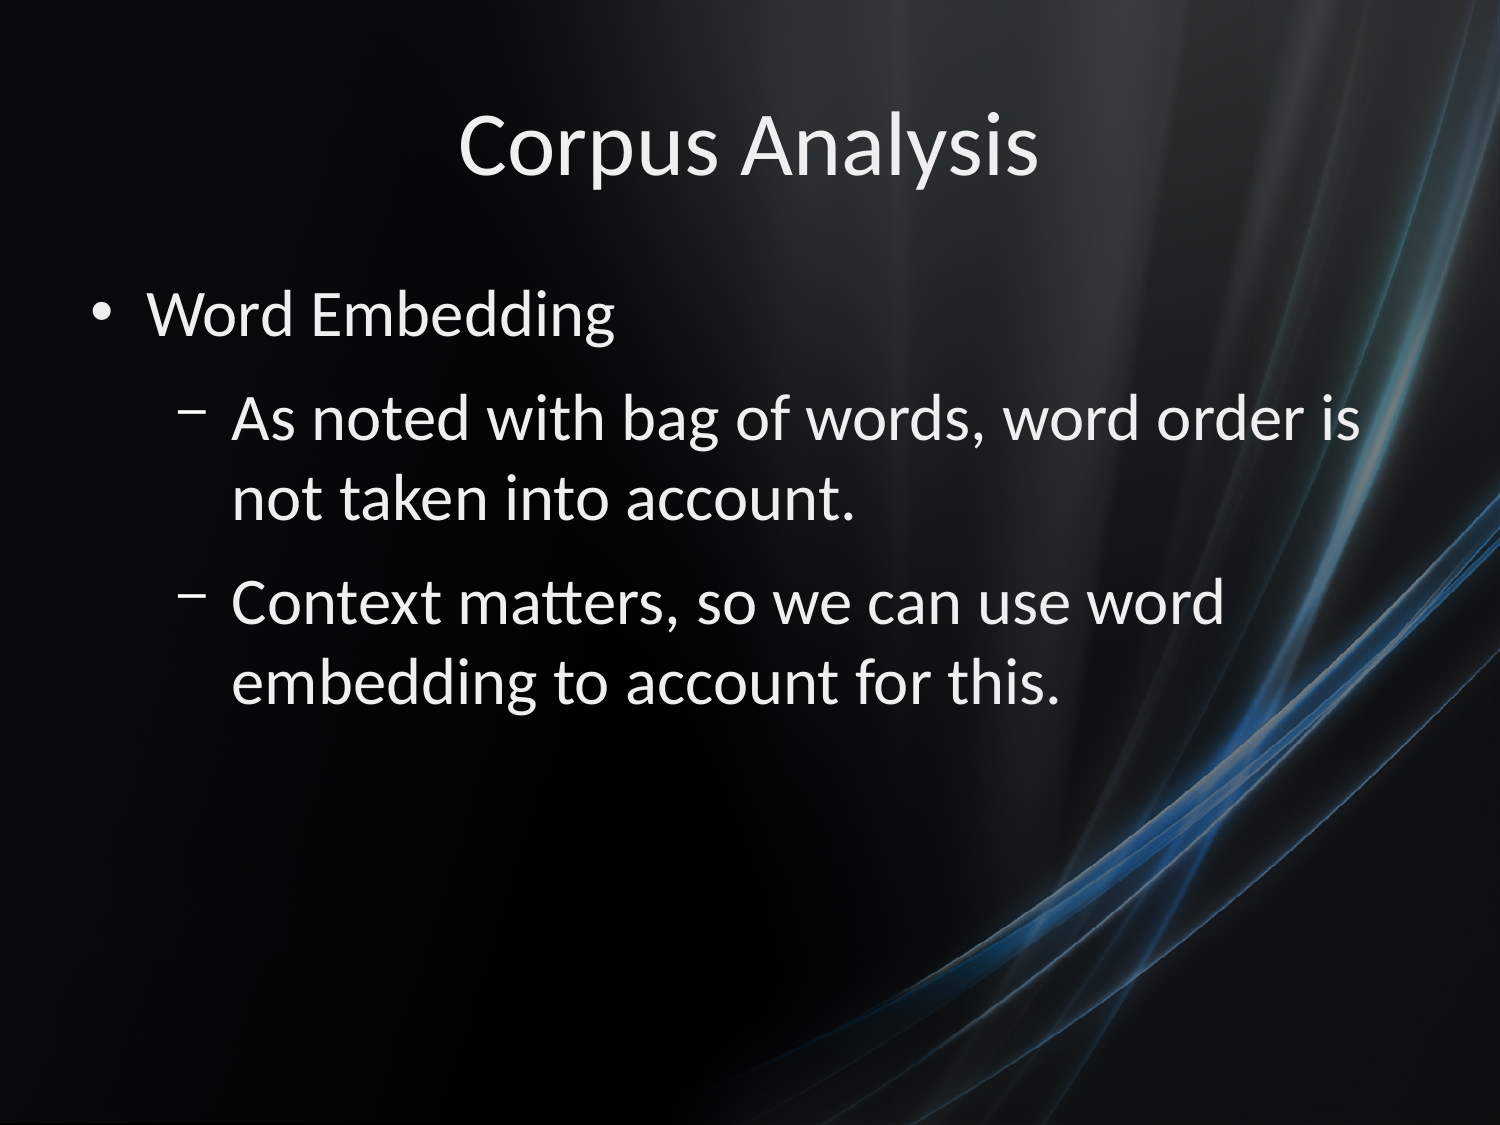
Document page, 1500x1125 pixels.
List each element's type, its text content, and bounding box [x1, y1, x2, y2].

title Corpus Analysis [75, 45, 1425, 233]
list Word Embedding As noted with bag of words, word order is not taken into account. Context matters, so we can use word embedding to account for this. [75, 262, 1426, 1005]
text_box [0, 0, 1500, 1125]
